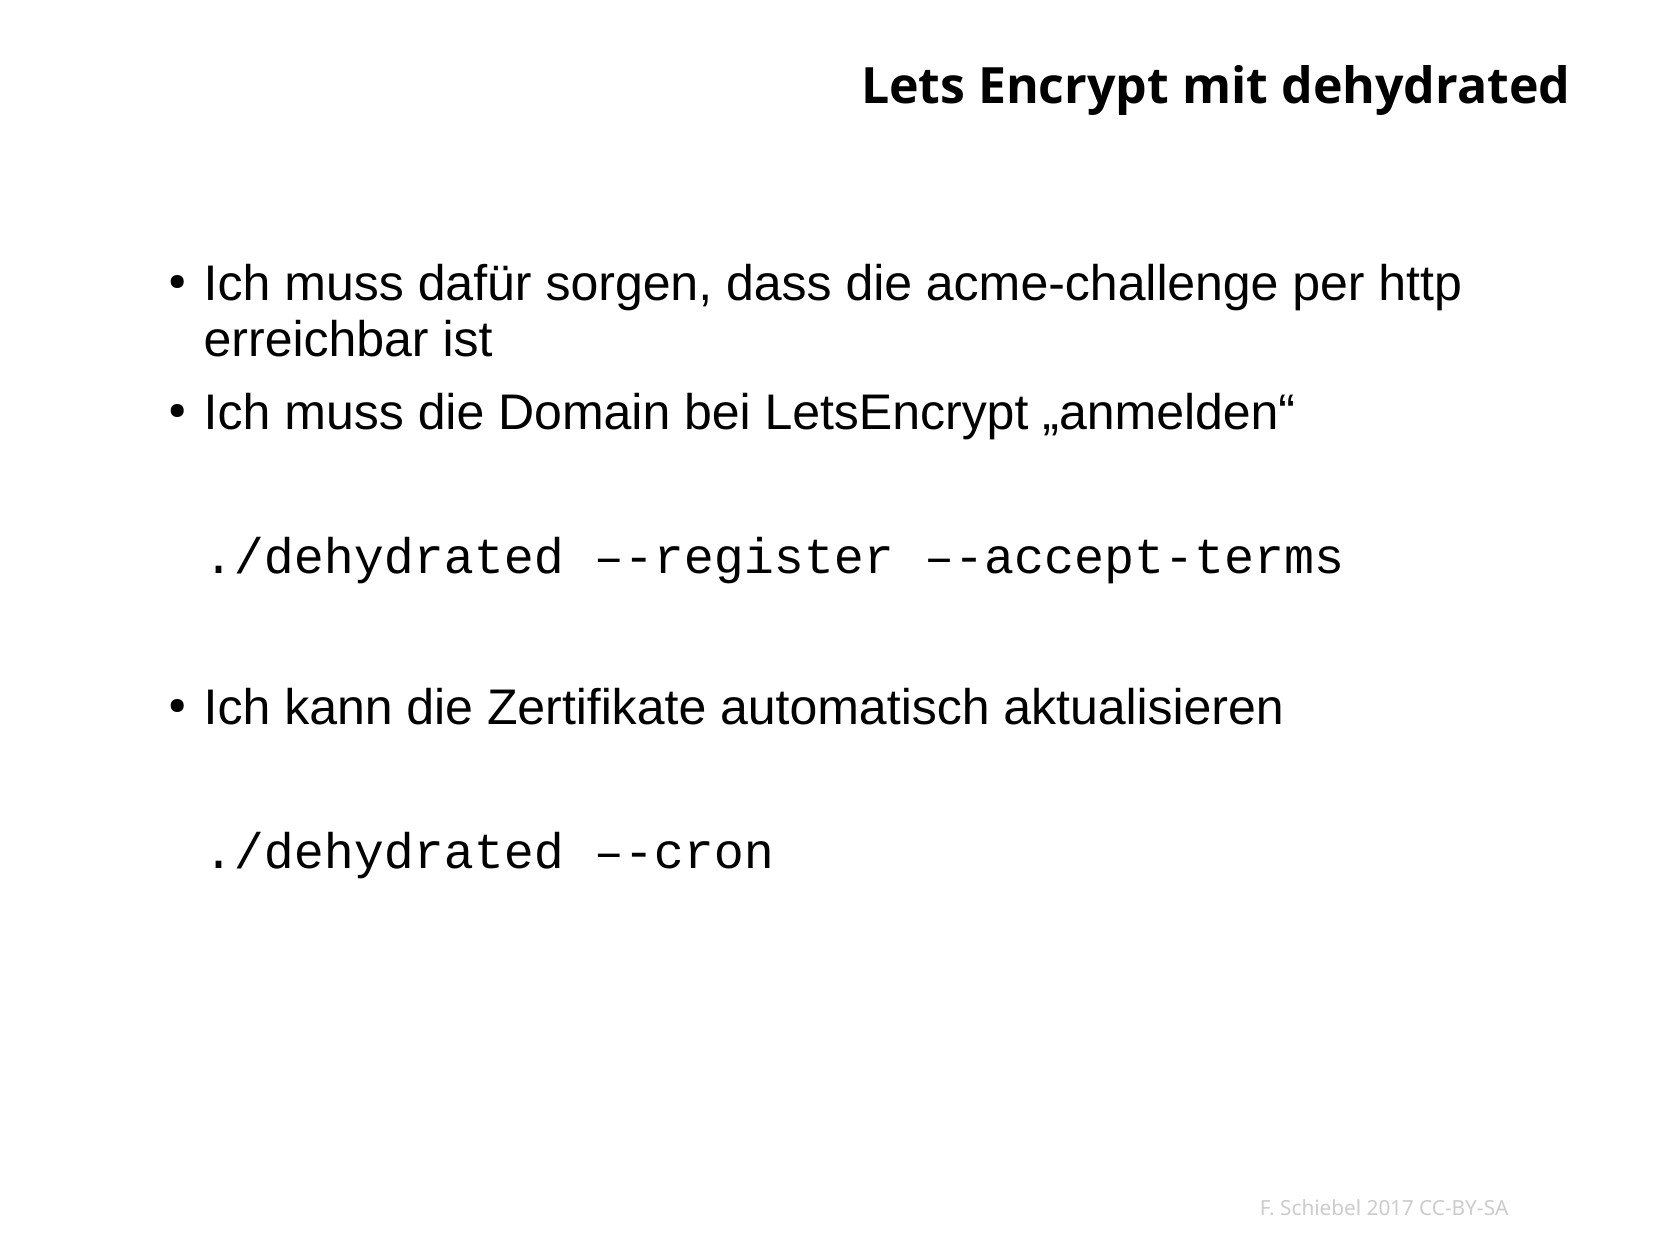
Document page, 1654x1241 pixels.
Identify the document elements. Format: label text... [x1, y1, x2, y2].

title Lets Encrypt mit dehydrated [82, 49, 1571, 119]
text_box Ich muss dafür sorgen, dass die acme-challenge per http erreichbar ist Ich muss die Domain bei LetsEncrypt „anmelden“ ./dehydrated –-register –-accept-terms Ich kann die Zertifikate automatisch aktualisieren ./dehydrated –-cron [153, 248, 1478, 1008]
